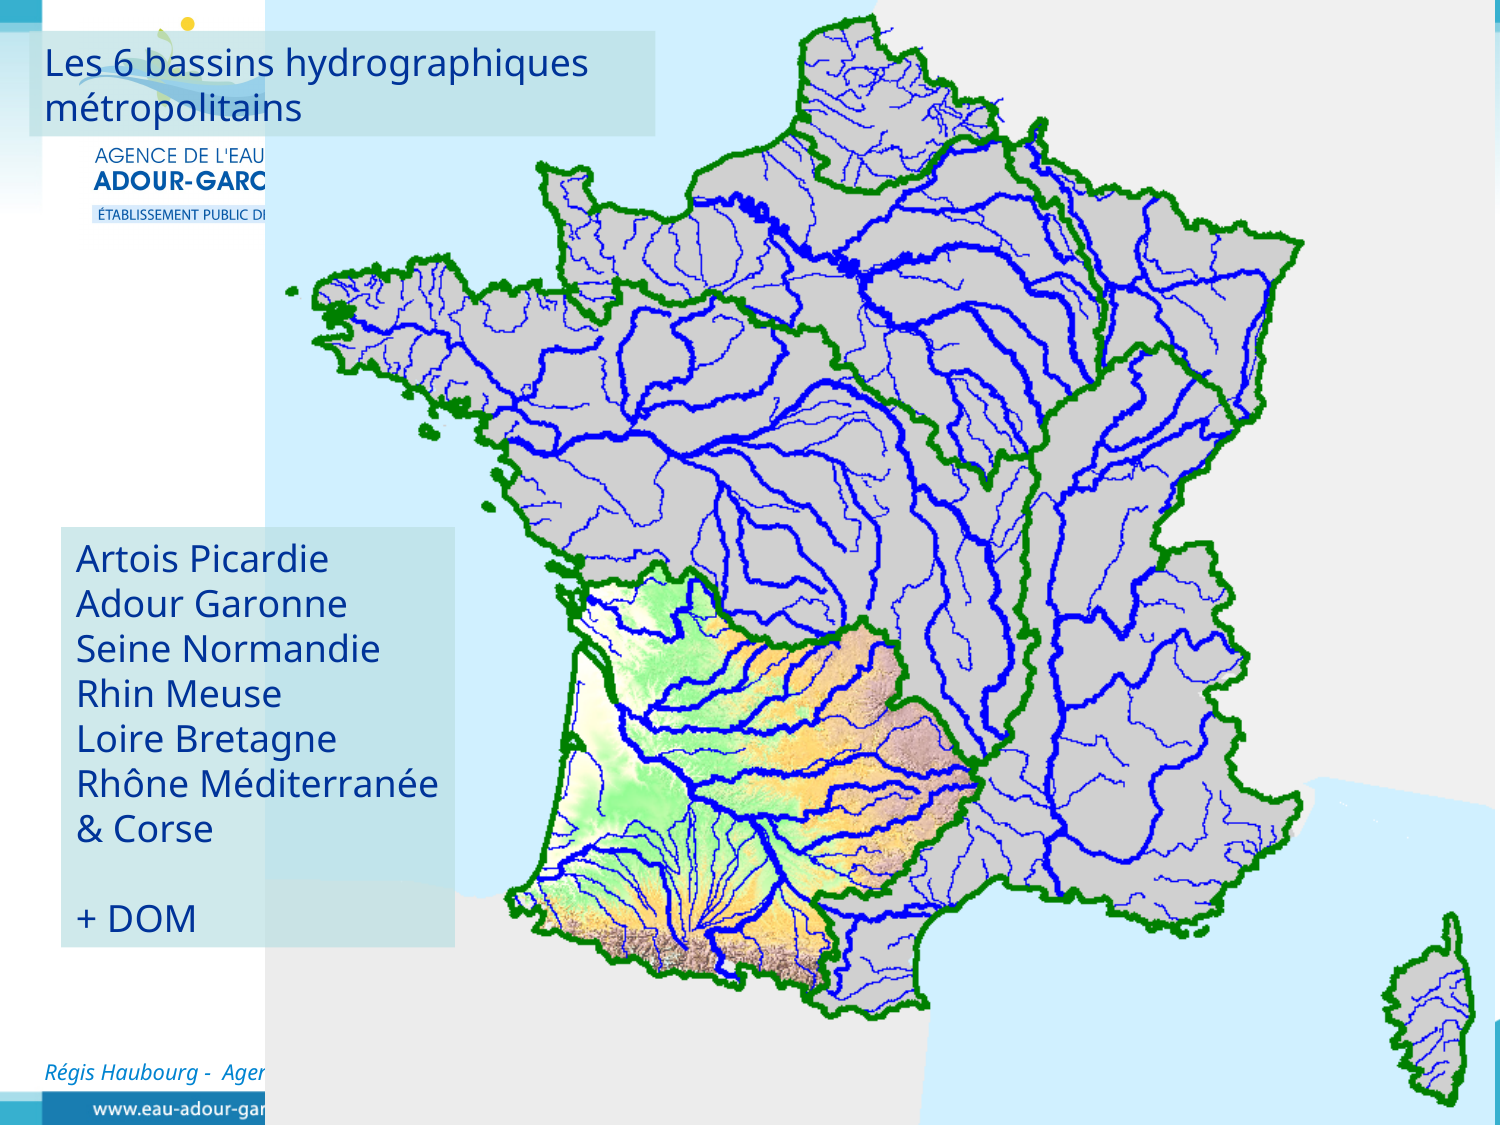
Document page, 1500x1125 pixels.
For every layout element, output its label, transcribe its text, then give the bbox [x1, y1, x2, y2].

picture [0, 0, 1500, 1125]
text_box Artois Picardie Adour Garonne Seine Normandie Rhin Meuse Loire Bretagne Rhône Méditerranée & Corse + DOM [61, 527, 455, 948]
text_box Les 6 bassins hydrographiques métropolitains [29, 30, 656, 137]
